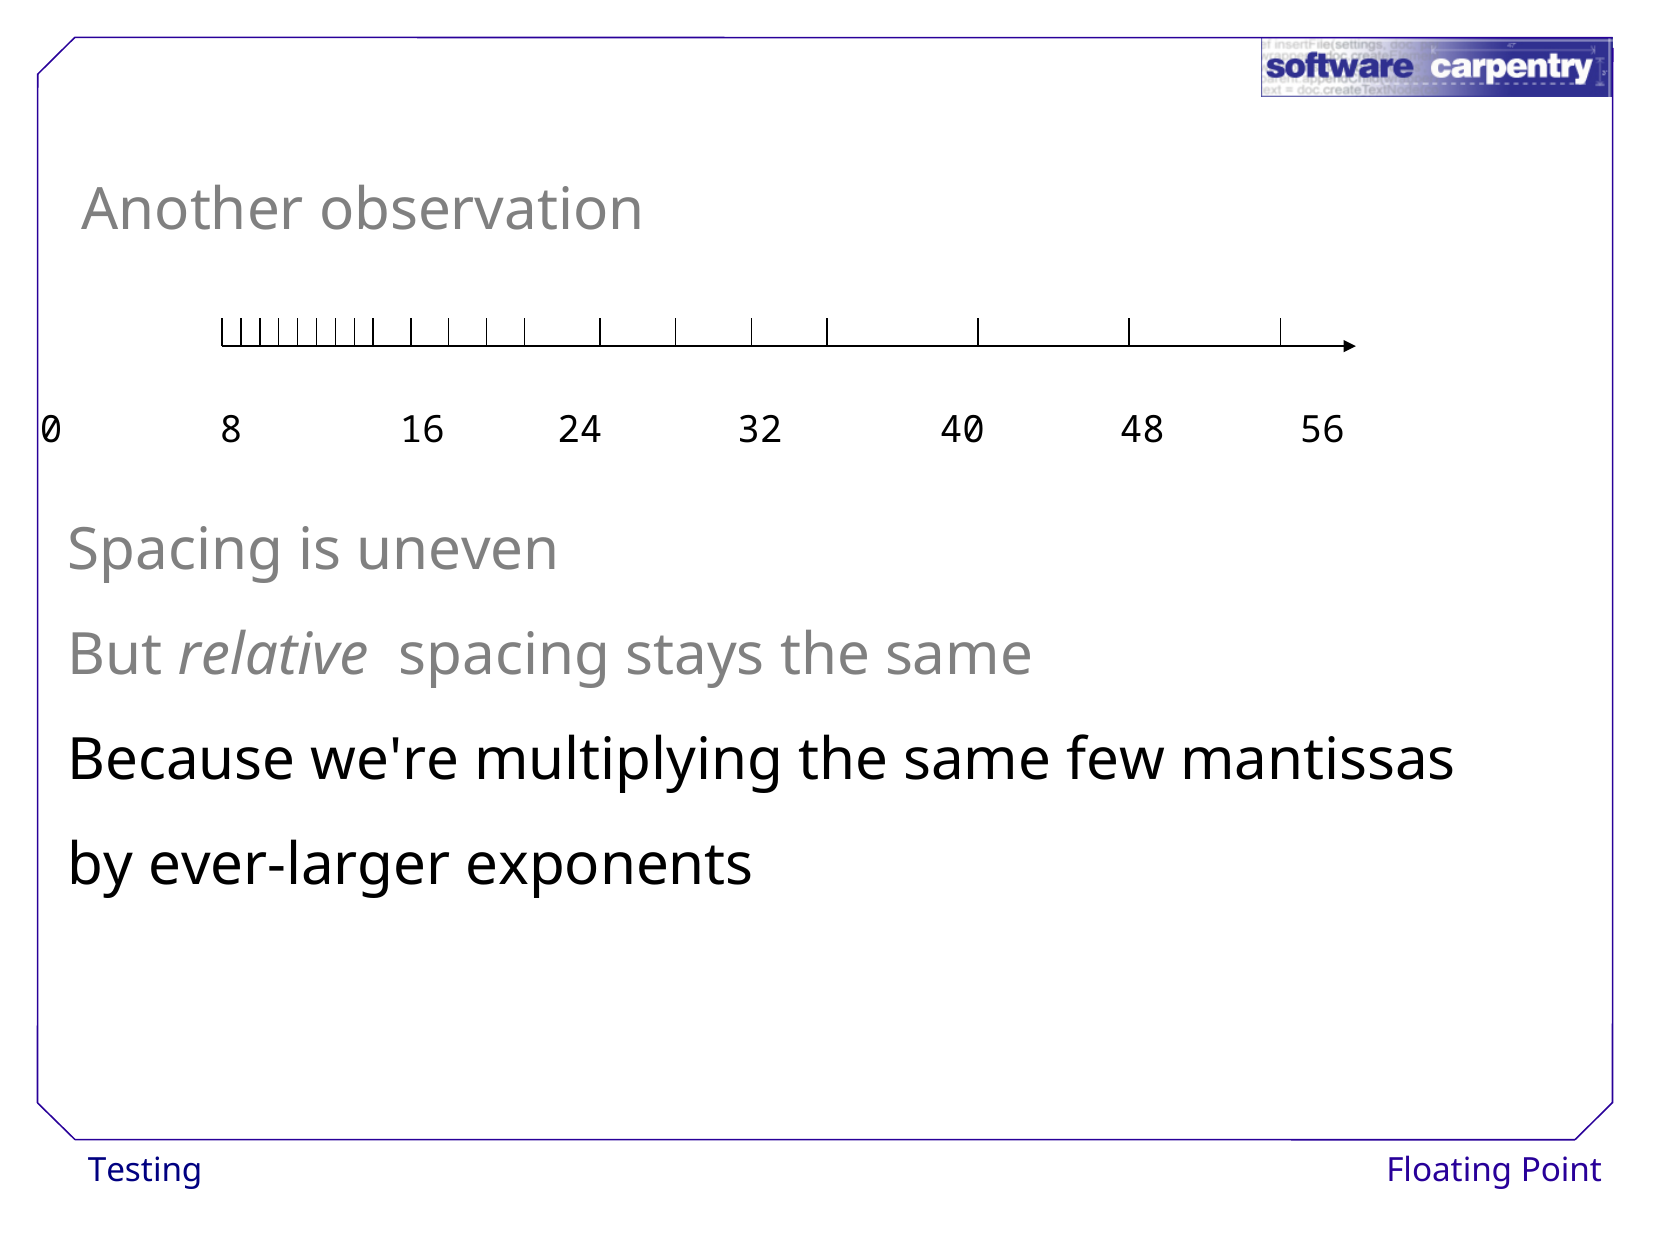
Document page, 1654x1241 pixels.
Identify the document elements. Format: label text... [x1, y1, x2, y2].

text_box Another observation [66, 128, 810, 250]
text_box 0 8 16 24 32 40 48 56 [25, 374, 1510, 458]
picture [1261, 39, 1613, 97]
text_box Spacing is uneven But relative spacing stays the same Because we're multiplying the same few mantissas by ever-larger exponents [52, 468, 1622, 904]
